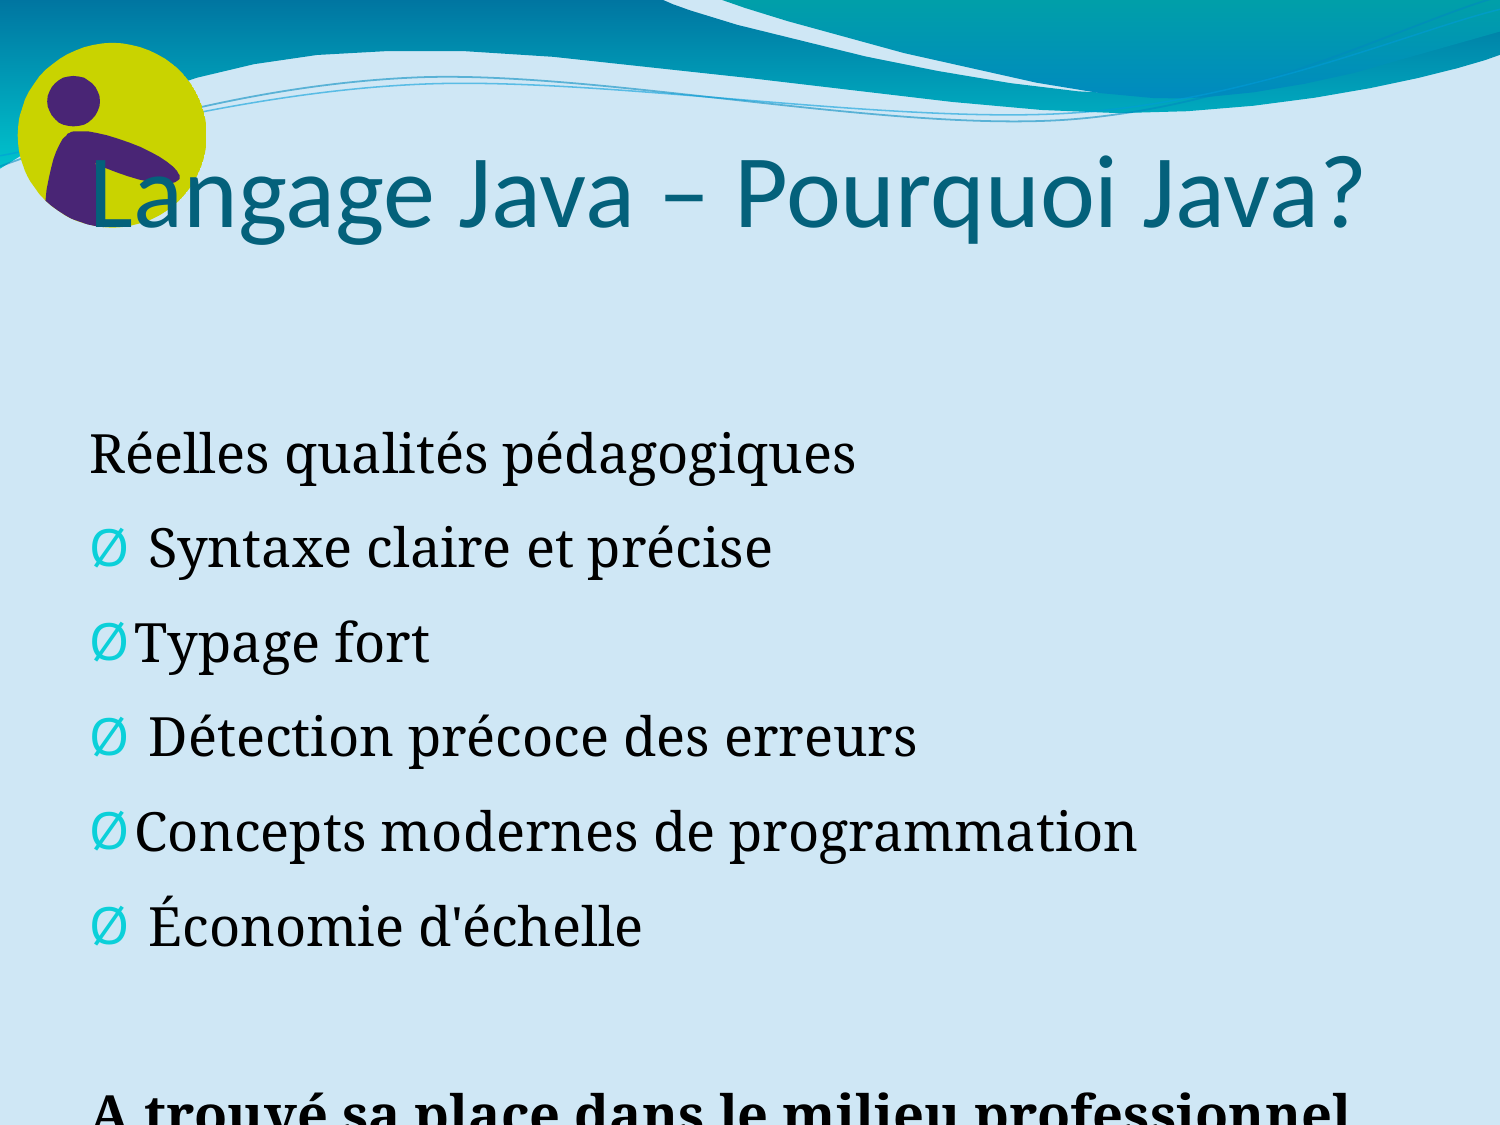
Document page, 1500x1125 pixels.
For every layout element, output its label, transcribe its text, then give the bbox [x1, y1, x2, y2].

title Langage Java – Pourquoi Java? [75, 115, 1425, 303]
list Réelles qualités pédagogiques Syntaxe claire et précise Typage fort Détection précoce des erreurs Concepts modernes de programmation Économie d'échelle A trouvé sa place dans le milieu professionnel [75, 317, 1425, 1079]
